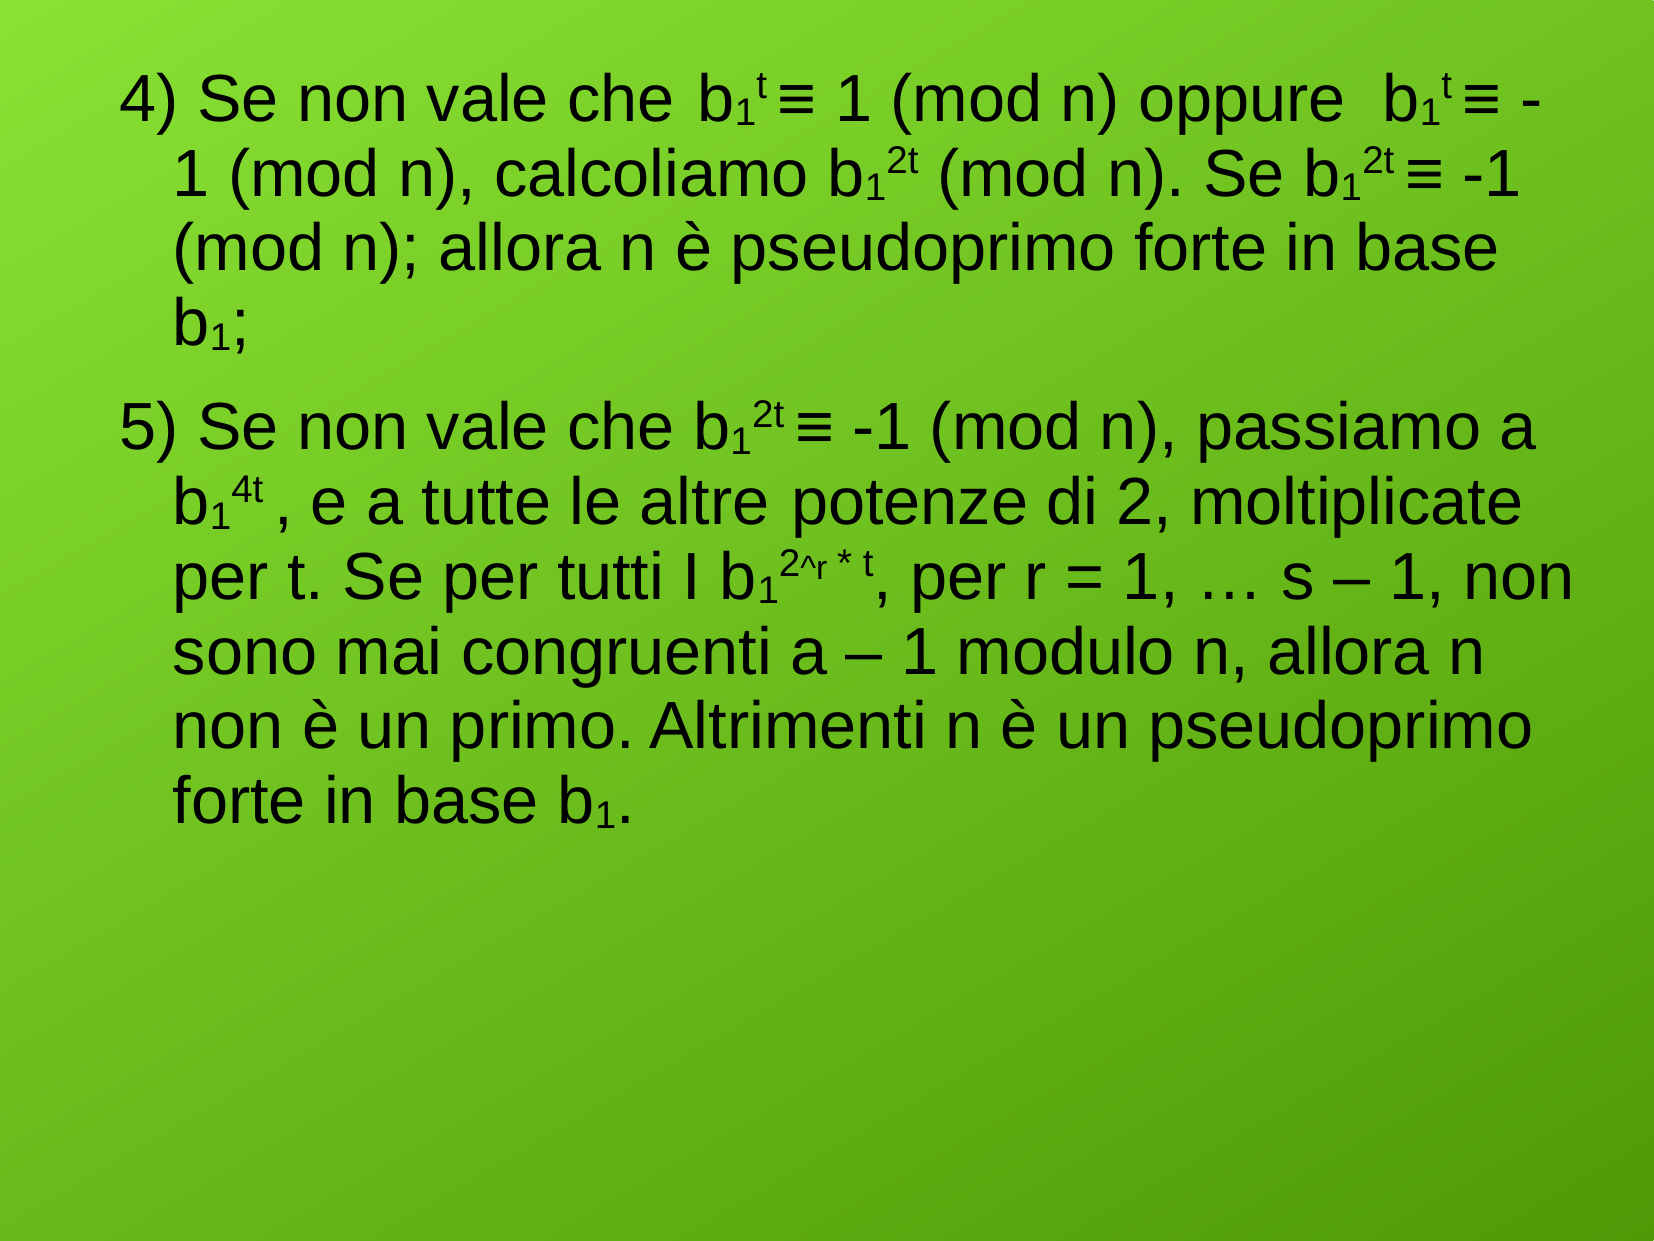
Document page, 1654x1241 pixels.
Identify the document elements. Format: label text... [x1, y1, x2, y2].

list Se non vale che b1t ≡ 1 (mod n) oppure b1t ≡ - 1 (mod n), calcoliamo b12t (mod n). Se b12t ≡ -1 (mod n); allora n è pseudoprimo forte in base b1; Se non vale che b12t ≡ -1 (mod n), passiamo a b14t , e a tutte le altre potenze di 2, moltiplicate per t. Se per tutti I b12^r * t, per r = 1, … s – 1, non sono mai congruenti a – 1 modulo n, allora n non è un primo. Altrimenti n è un pseudoprimo forte in base b1. [101, 60, 1591, 1156]
